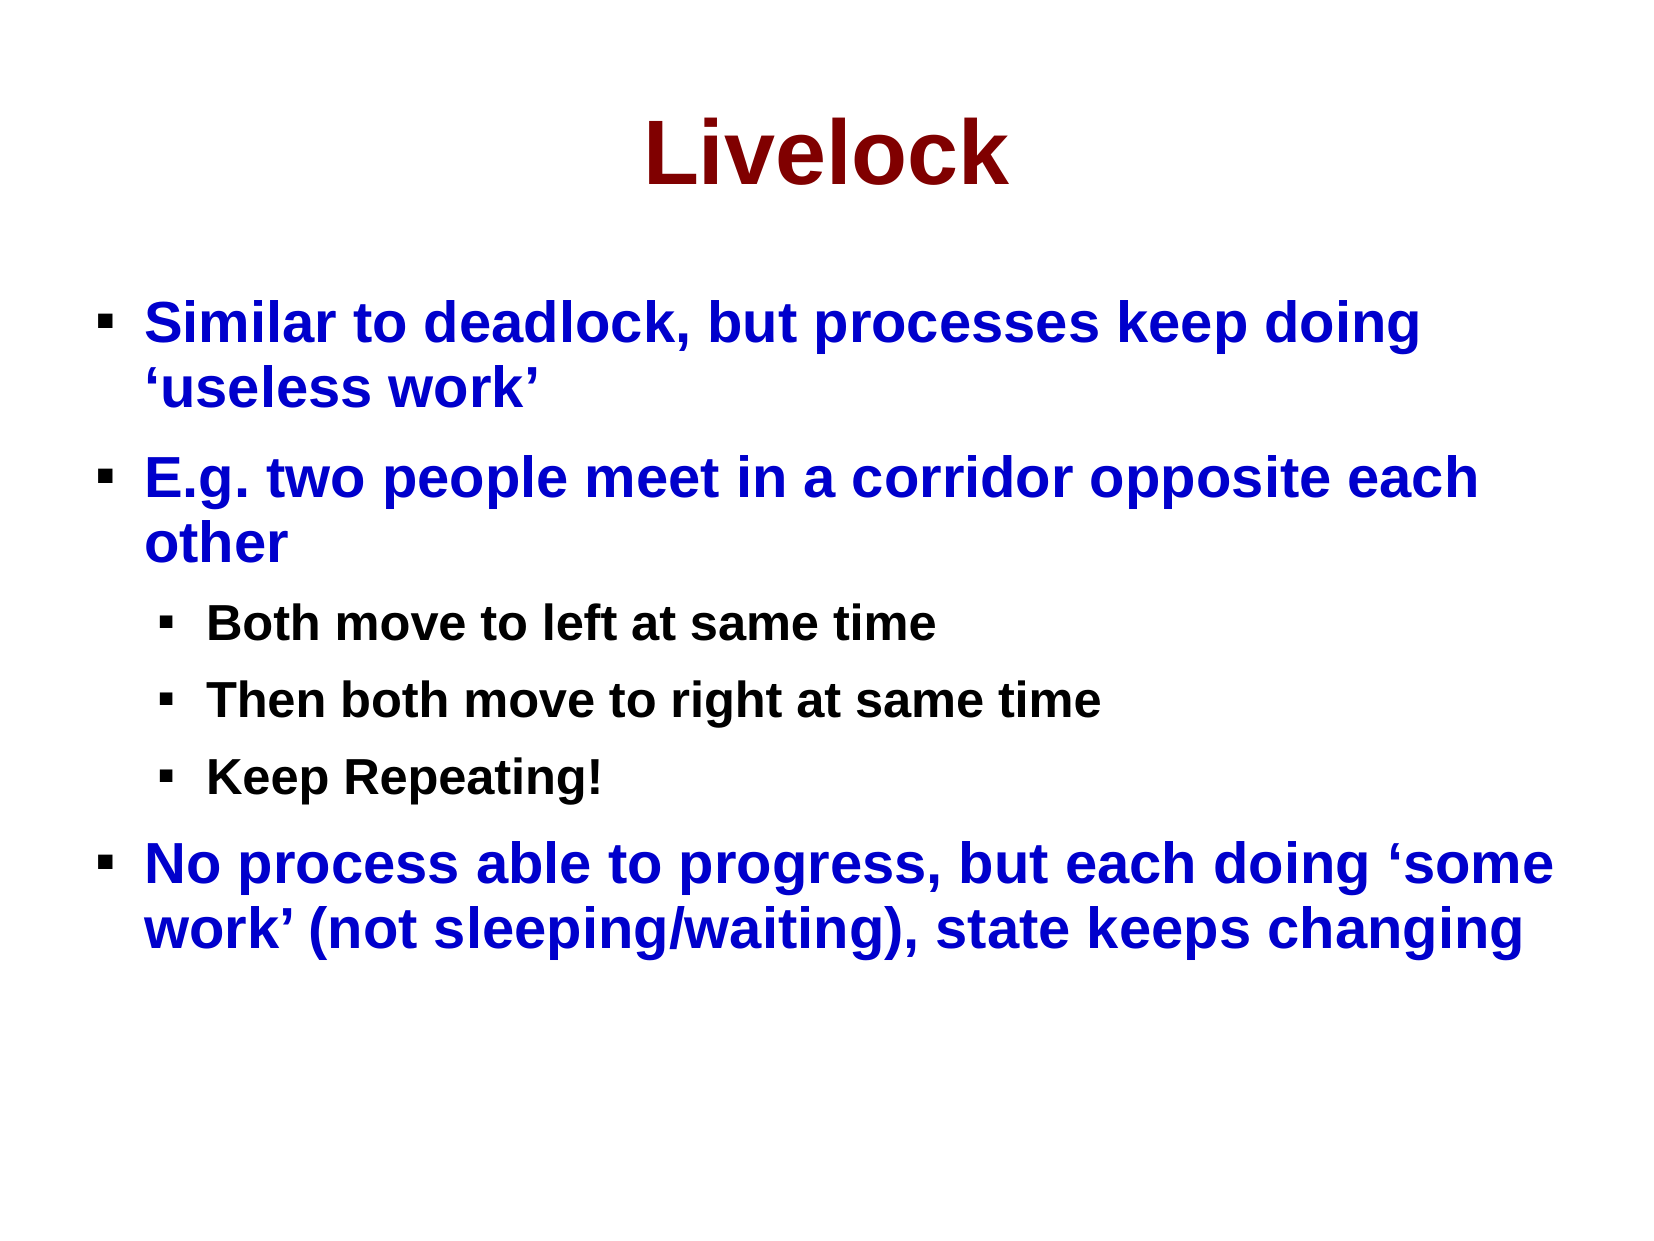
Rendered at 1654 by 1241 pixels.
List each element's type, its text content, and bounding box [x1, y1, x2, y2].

list Similar to deadlock, but processes keep doing ‘useless work’ E.g. two people meet in a corridor opposite each other Both move to left at same time Then both move to right at same time Keep Repeating! No process able to progress, but each doing ‘some work’ (not sleeping/waiting), state keeps changing [82, 290, 1571, 1010]
title Livelock [82, 49, 1571, 257]
